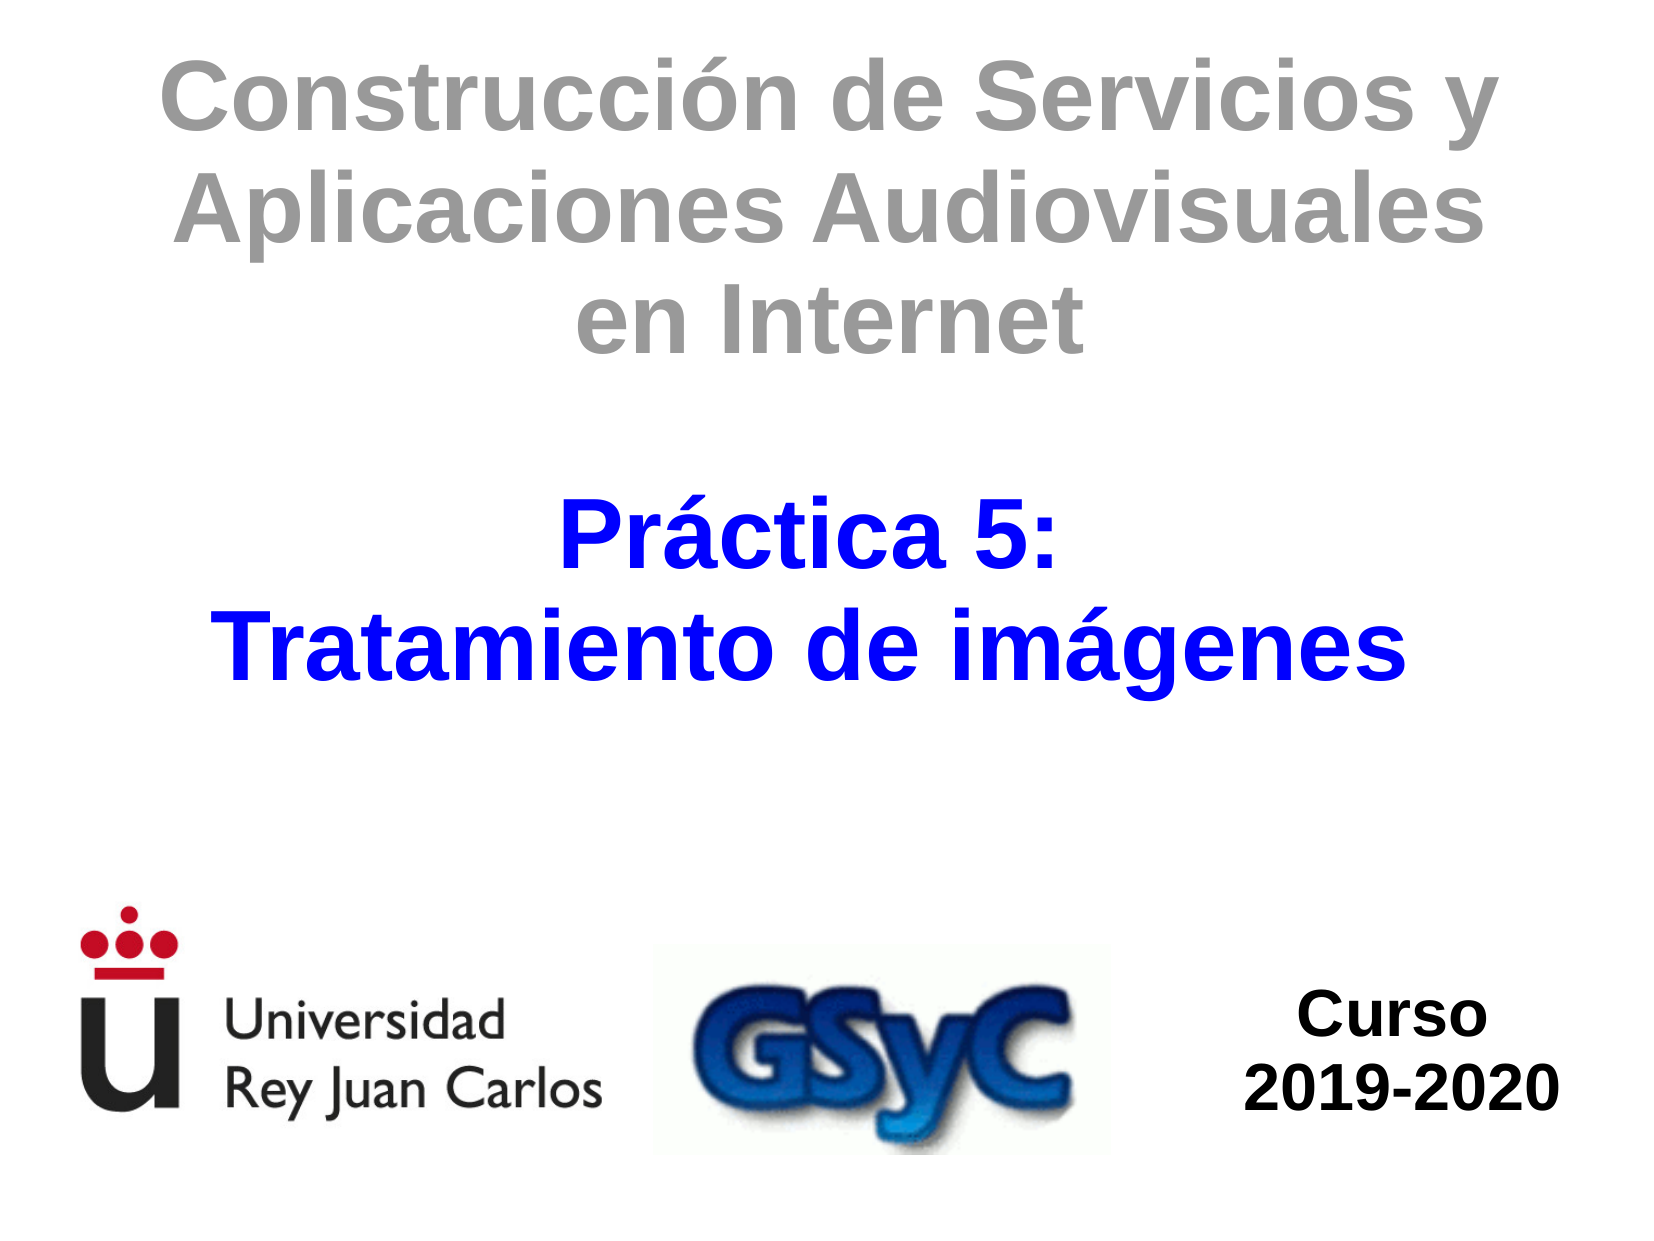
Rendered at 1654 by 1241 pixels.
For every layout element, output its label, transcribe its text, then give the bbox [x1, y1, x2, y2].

picture [653, 944, 1111, 1156]
title Construcción de Servicios y Aplicaciones Audiovisuales en Internet [144, 39, 1516, 376]
picture [46, 884, 631, 1141]
title Práctica 5: Tratamiento de imágenes [135, 478, 1486, 702]
title Curso 2019-2020 [1200, 975, 1606, 1126]
